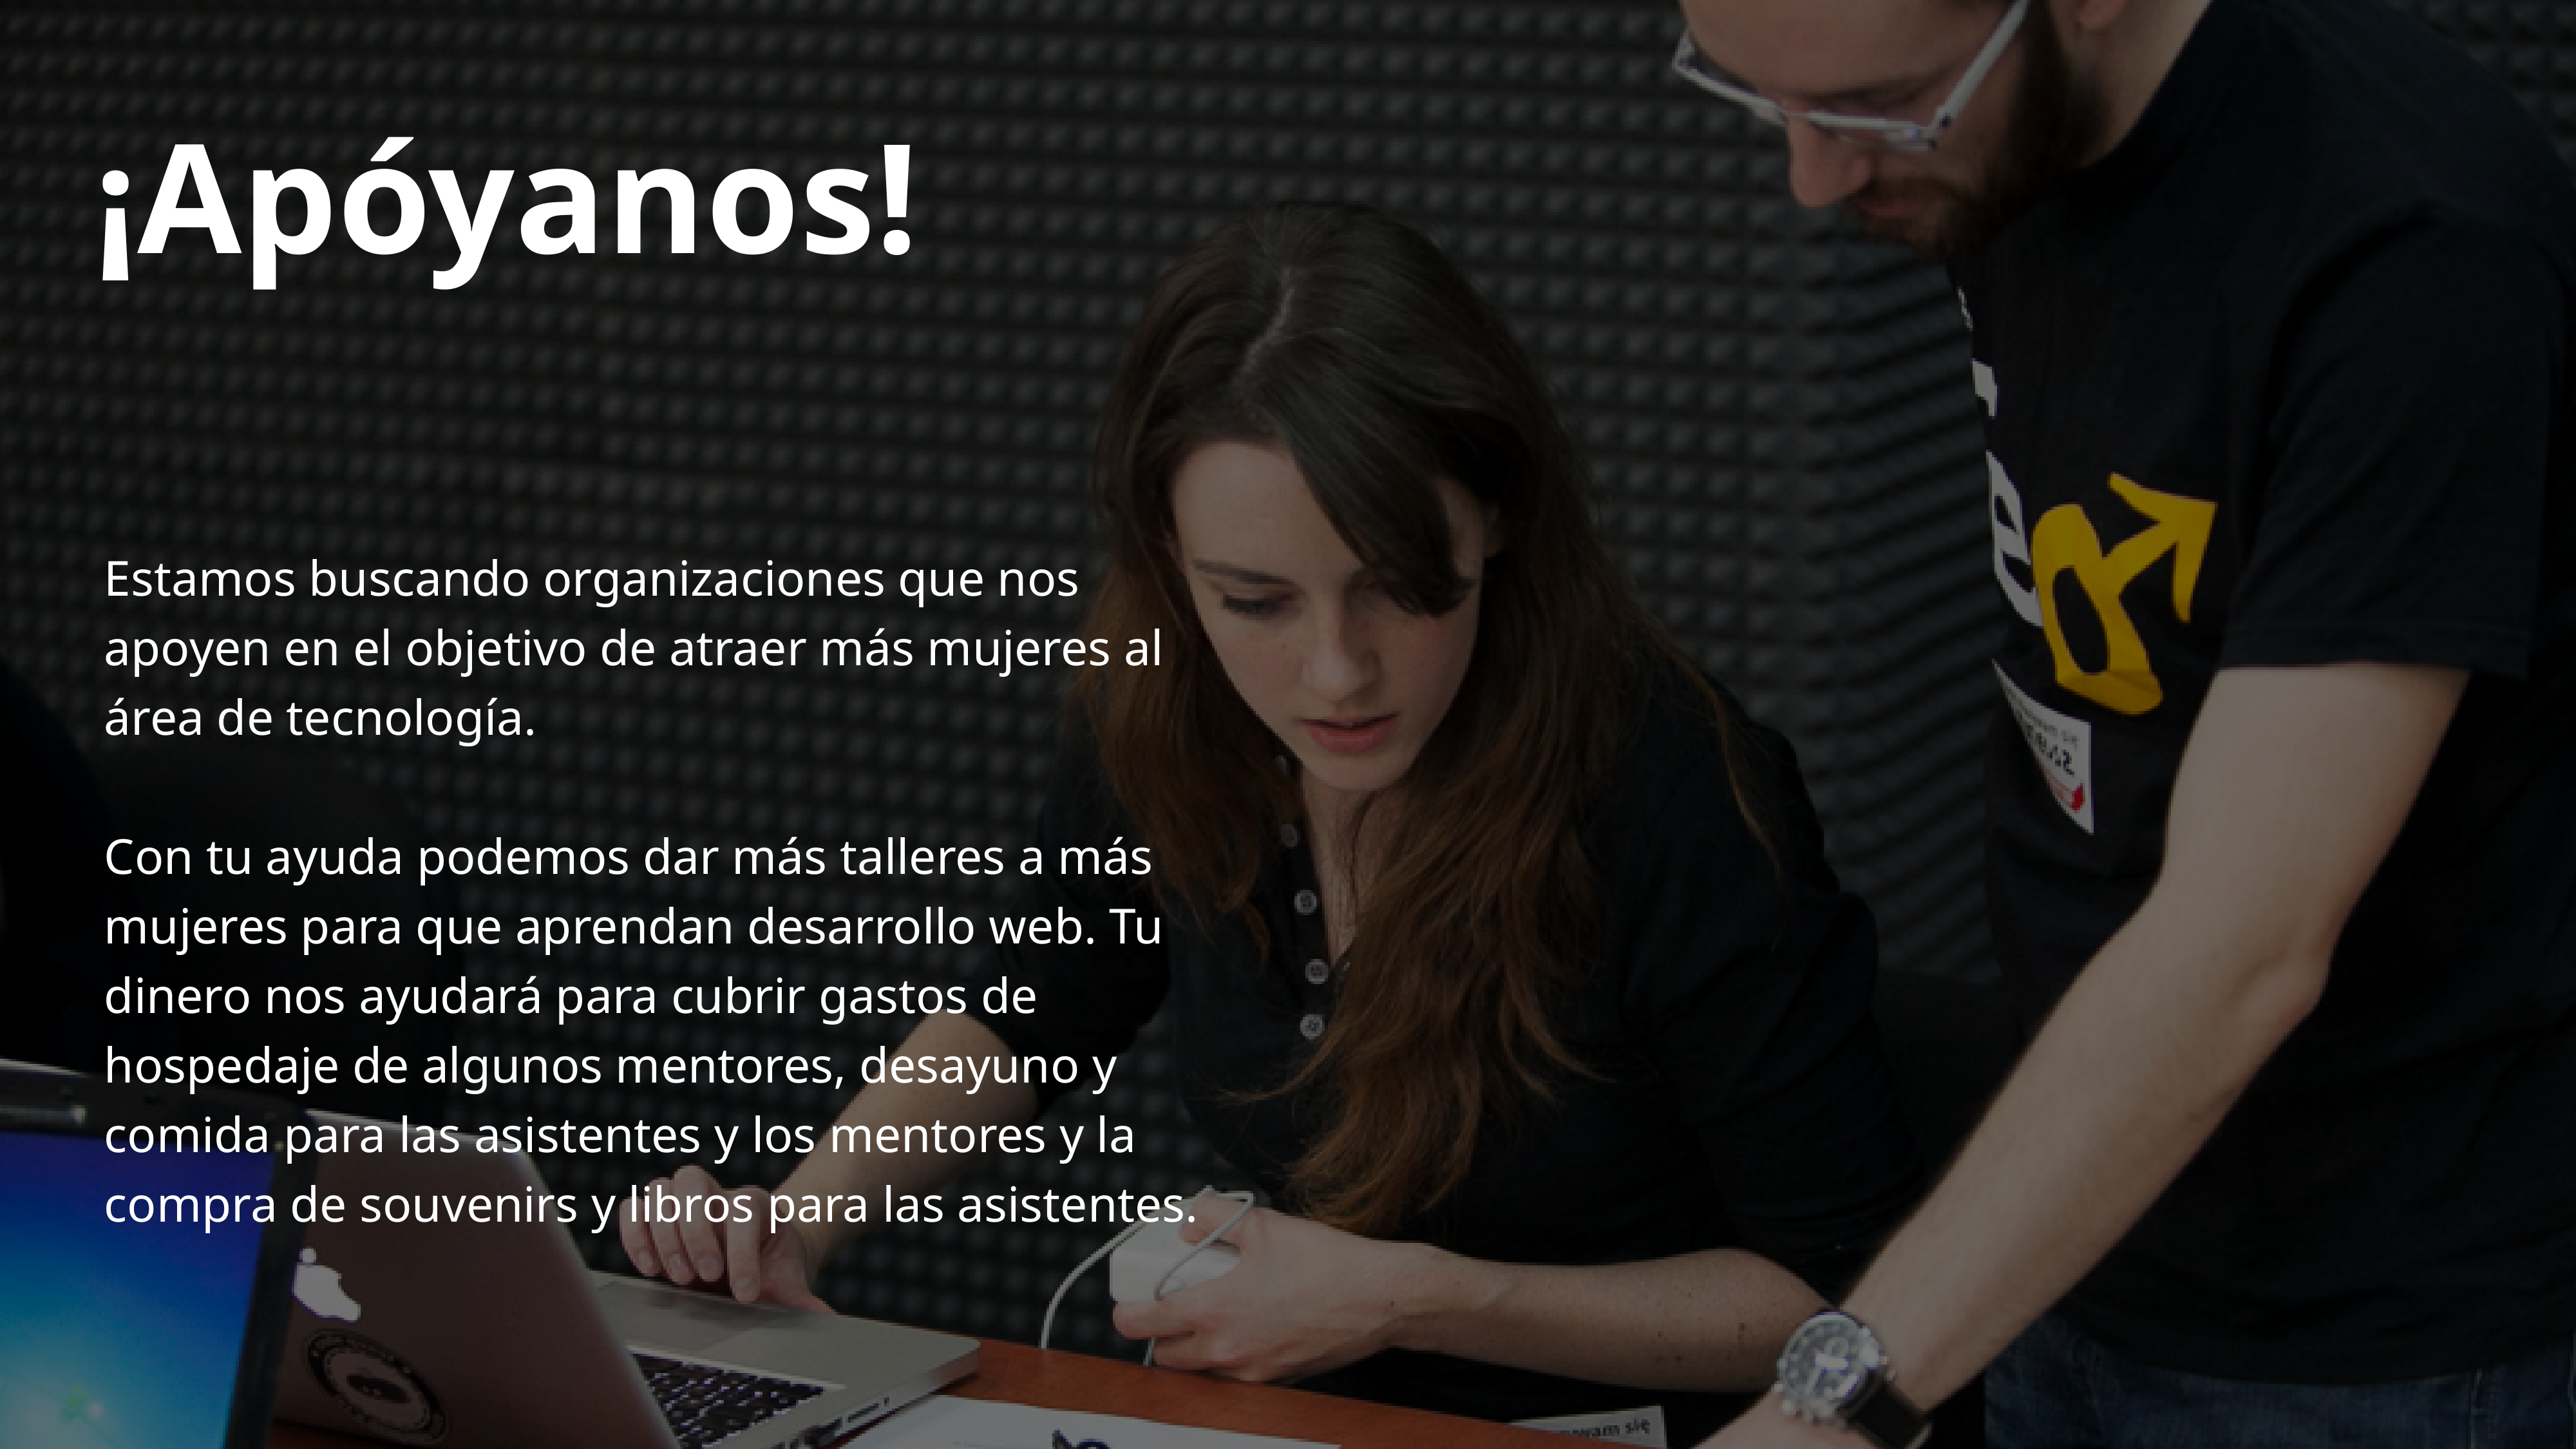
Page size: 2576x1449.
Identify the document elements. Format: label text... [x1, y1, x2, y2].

text_box [0, 0, 2576, 1449]
title ¡Apóyanos! [94, 71, 2313, 314]
text_box Estamos buscando organizaciones que nos apoyen en el objetivo de atraer más mujeres al área de tecnología. Con tu ayuda podemos dar más talleres a más mujeres para que aprendan desarrollo web. Tu dinero nos ayudará para cubrir gastos de hospedaje de algunos mentores, desayuno y comida para las asistentes y los mentores y la compra de souvenirs y libros para las asistentes. [99, 531, 1217, 1237]
